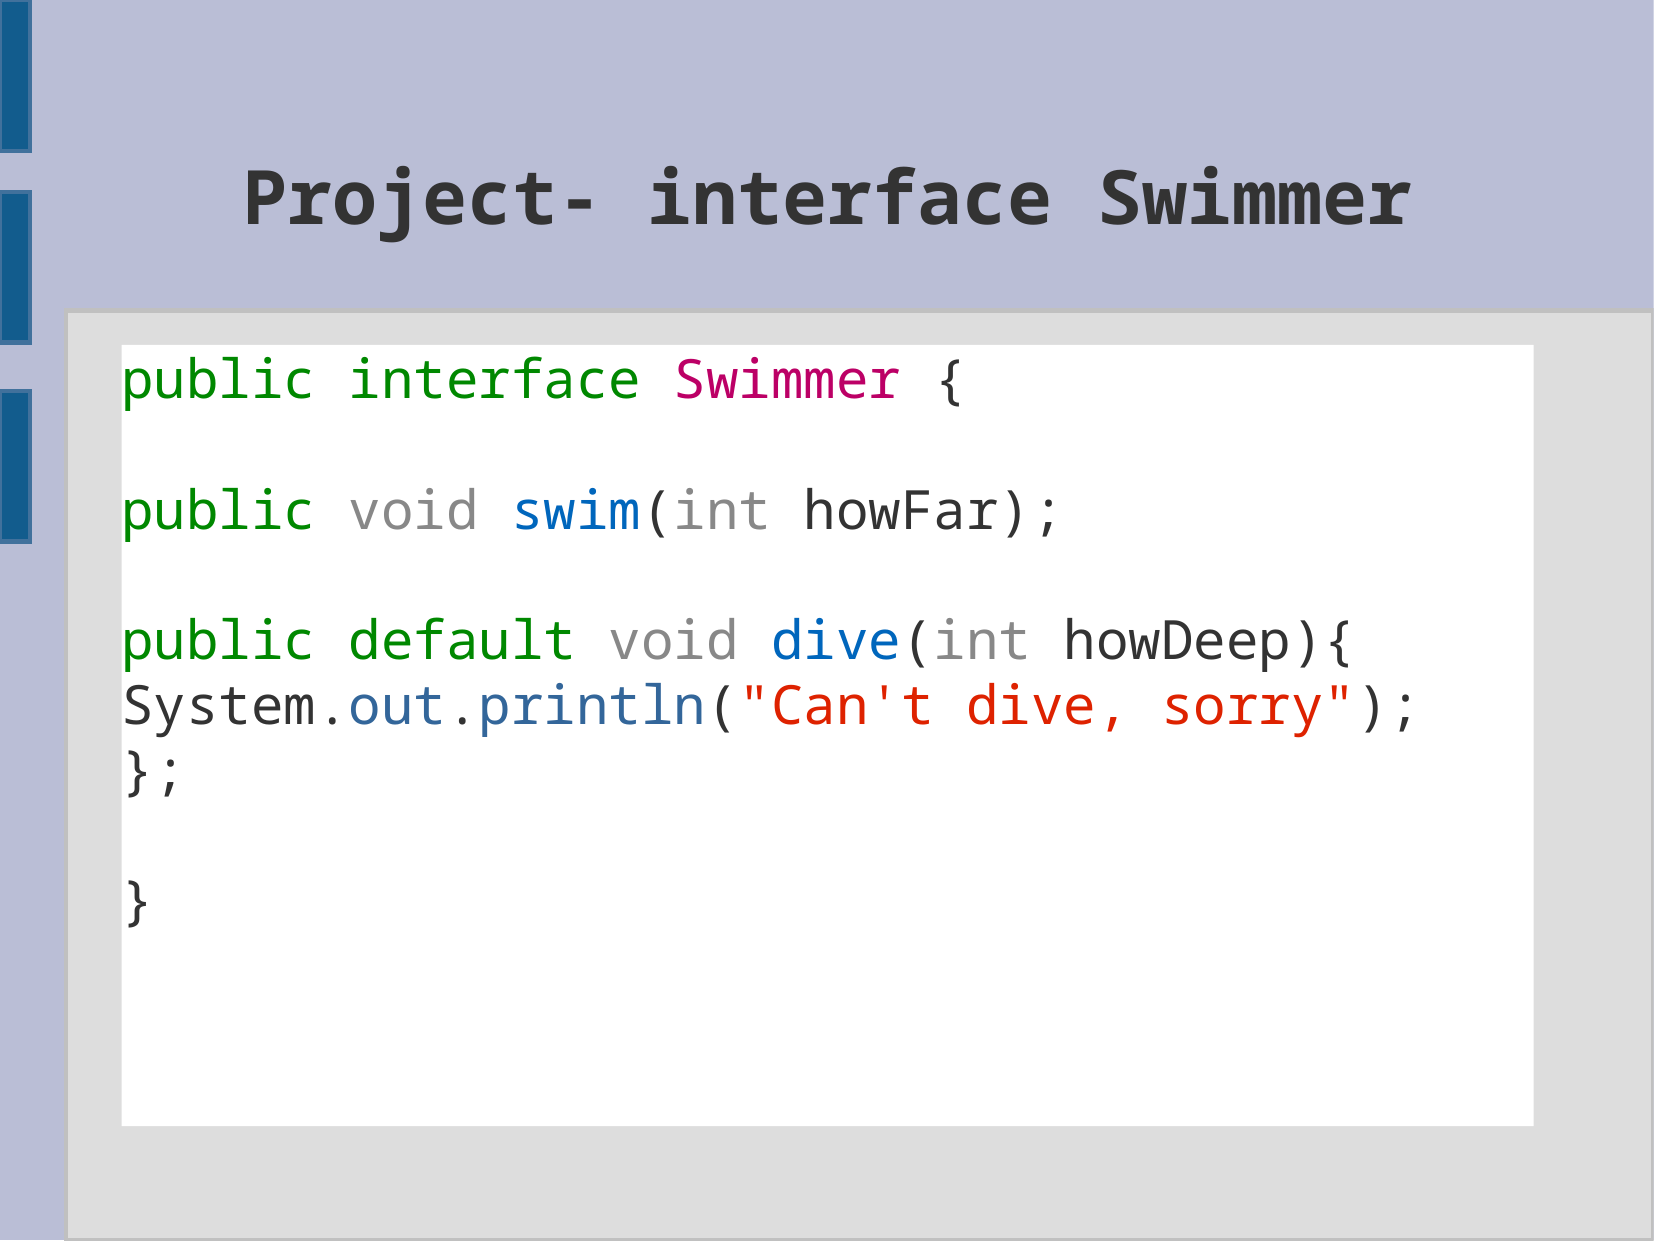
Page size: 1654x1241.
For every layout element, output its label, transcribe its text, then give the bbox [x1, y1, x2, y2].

list public interface Swimmer { public void swim(int howFar); public default void dive(int howDeep){ System.out.println("Can't dive, sorry"); }; } [121, 344, 1534, 1127]
title Project- interface Swimmer [121, 91, 1534, 299]
